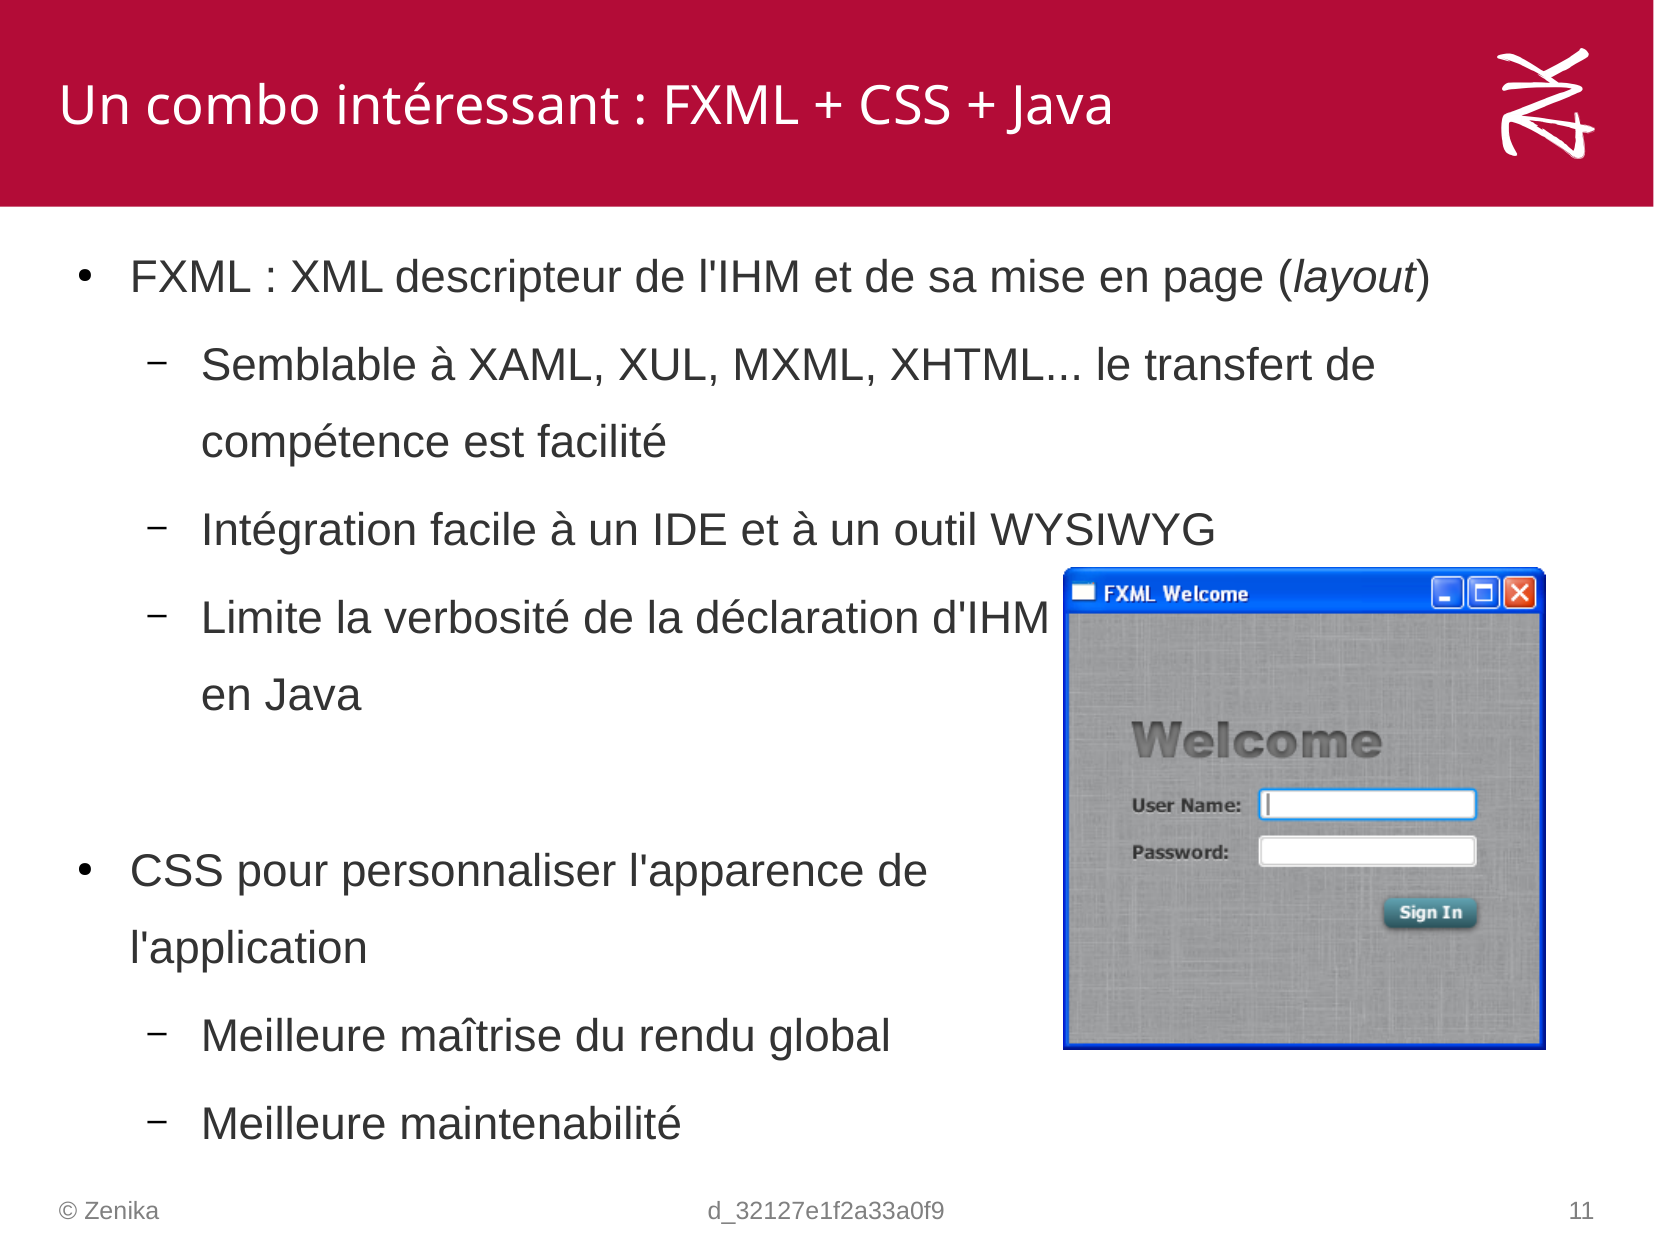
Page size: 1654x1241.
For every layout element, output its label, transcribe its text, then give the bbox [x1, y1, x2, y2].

title Un combo intéressant : FXML + CSS + Java [59, 29, 1595, 178]
picture [1063, 567, 1546, 1051]
list FXML : XML descripteur de l'IHM et de sa mise en page (layout) Semblable à XAML, XUL, MXML, XHTML... le transfert de compétence est facilité Intégration facile à un IDE et à un outil WYSIWYG Limite la verbosité de la déclaration d'IHM en Java CSS pour personnaliser l'apparence de l'application Meilleure maîtrise du rendu global Meilleure maintenabilité Java pour le comportement de l'application, la logique métier [59, 225, 1595, 1182]
